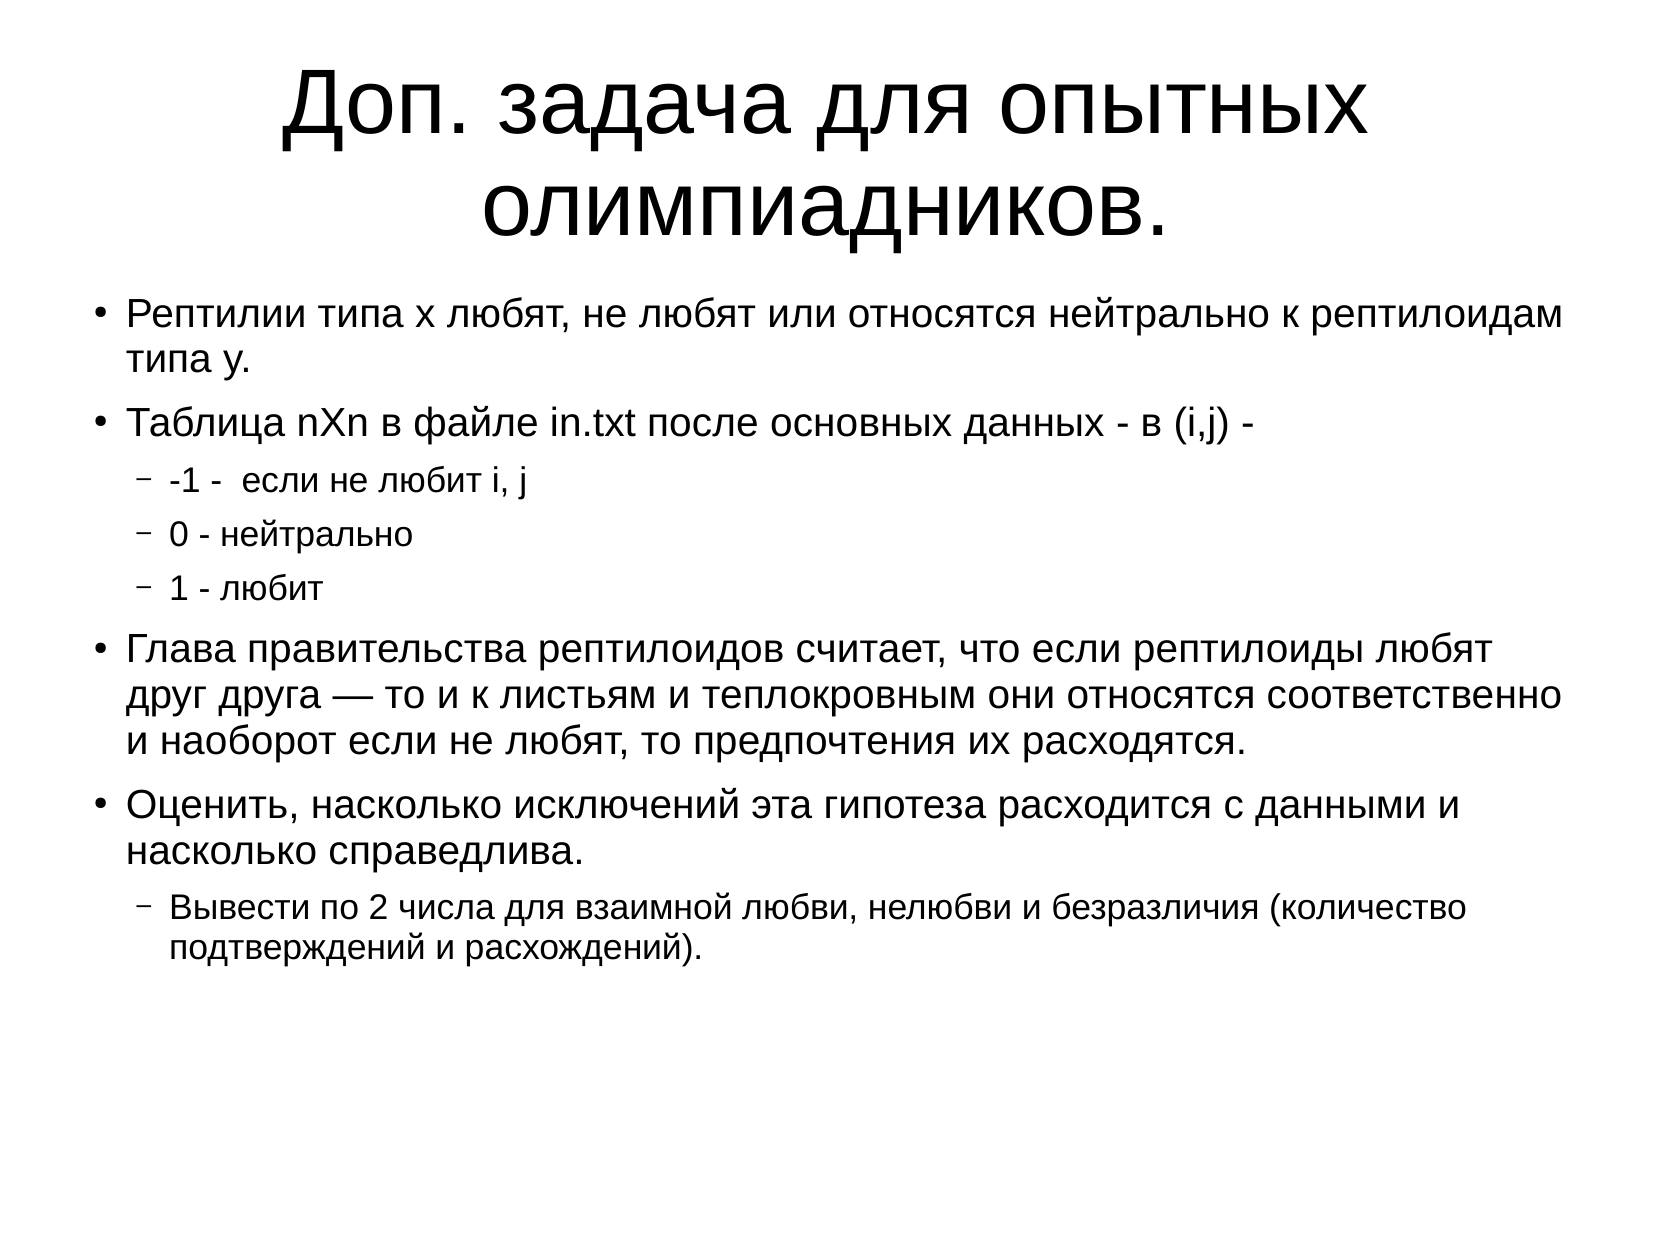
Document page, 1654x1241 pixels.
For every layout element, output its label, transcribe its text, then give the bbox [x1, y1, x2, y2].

list Рептилии типа x любят, не любят или относятся нейтрально к рептилоидам типа y. Таблица nXn в файле in.txt после основных данных - в (i,j) - -1 - если не любит i, j 0 - нейтрально 1 - любит Глава правительства рептилоидов считает, что если рептилоиды любят друг друга — то и к листьям и теплокровным они относятся соответственно и наоборот если не любят, то предпочтения их расходятся. Оценить, насколько исключений эта гипотеза расходится с данными и насколько справедлива. Вывести по 2 числа для взаимной любви, нелюбви и безразличия (количество подтверждений и расхождений). [82, 290, 1571, 1010]
title Доп. задача для опытных олимпиадников. [82, 49, 1571, 257]
